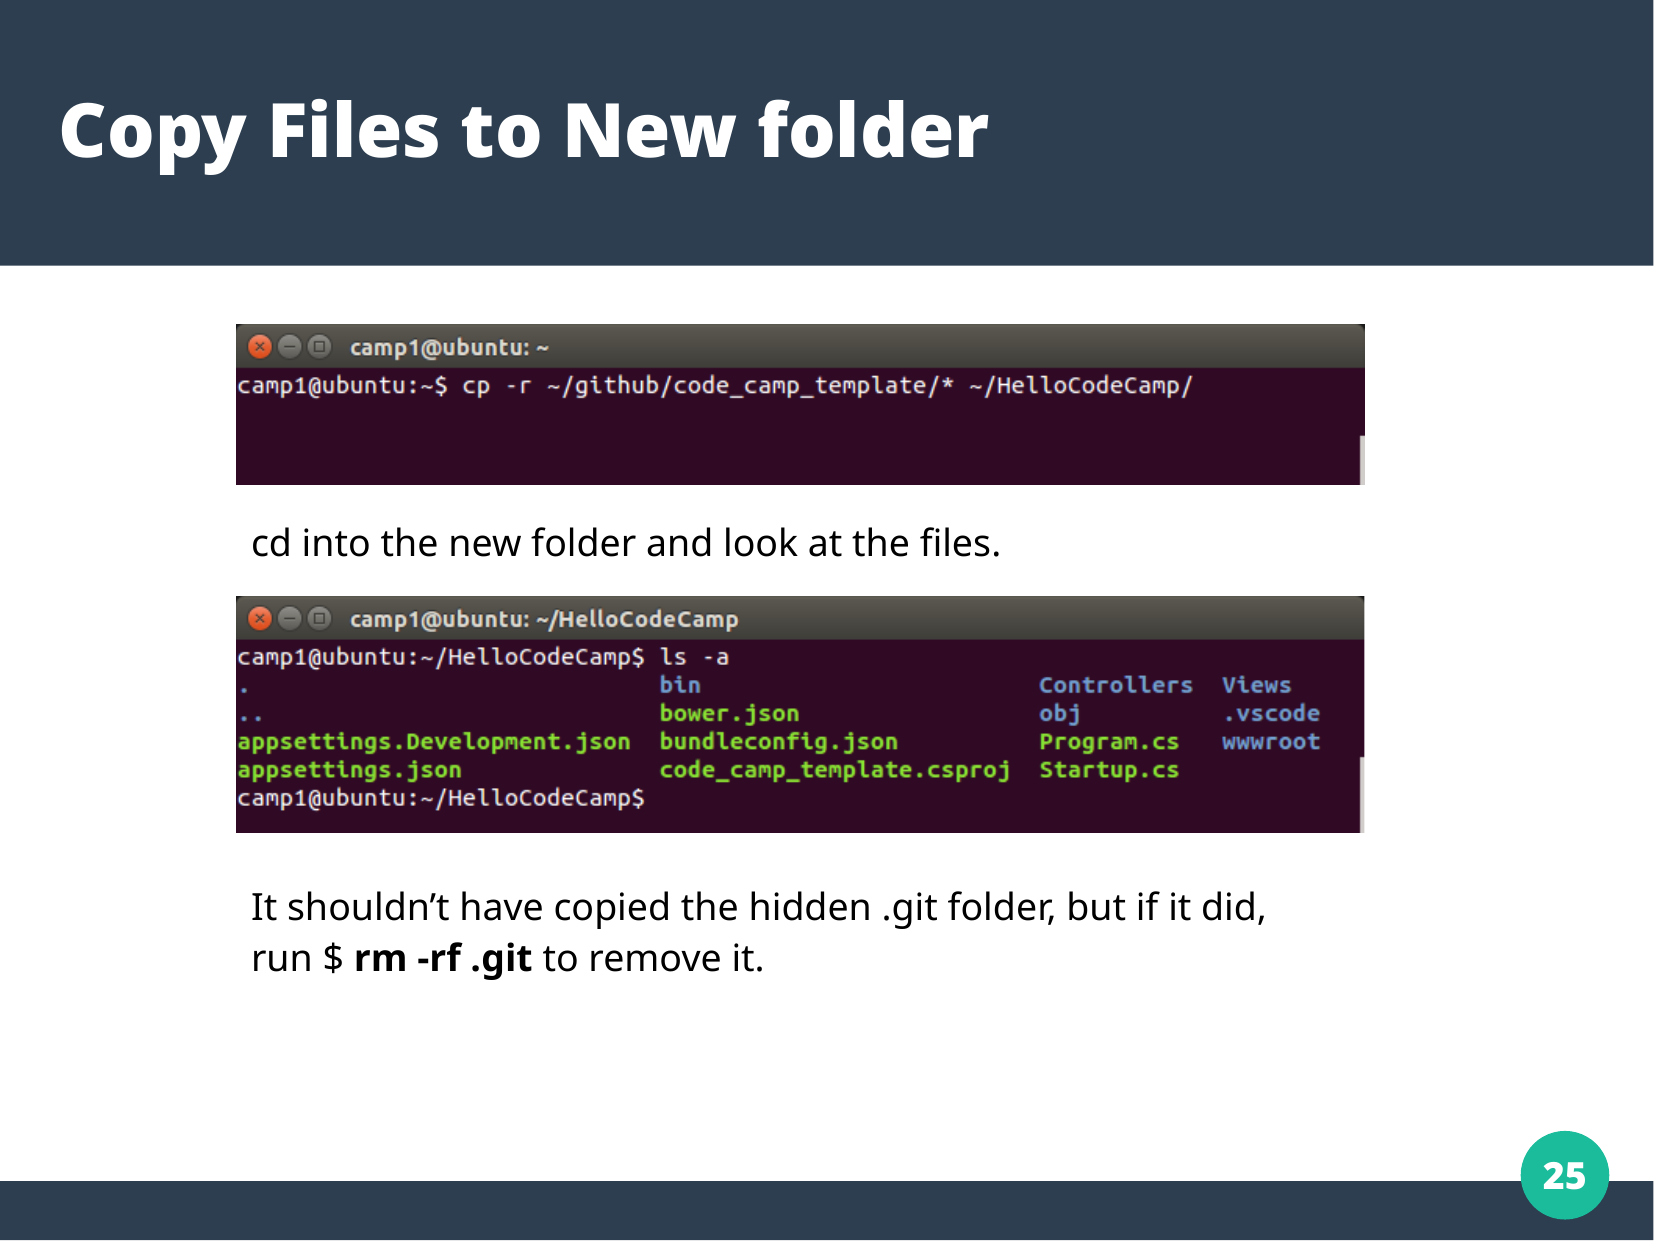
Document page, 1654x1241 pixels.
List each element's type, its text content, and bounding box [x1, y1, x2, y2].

text_box It shouldn’t have copied the hidden .git folder, but if it did, run $ rm -rf .git to remove it. [236, 872, 1369, 975]
picture [236, 324, 1365, 485]
picture [236, 596, 1365, 833]
title Copy Files to New folder [59, 49, 1595, 207]
text_box cd into the new folder and look at the files. [236, 508, 1075, 567]
